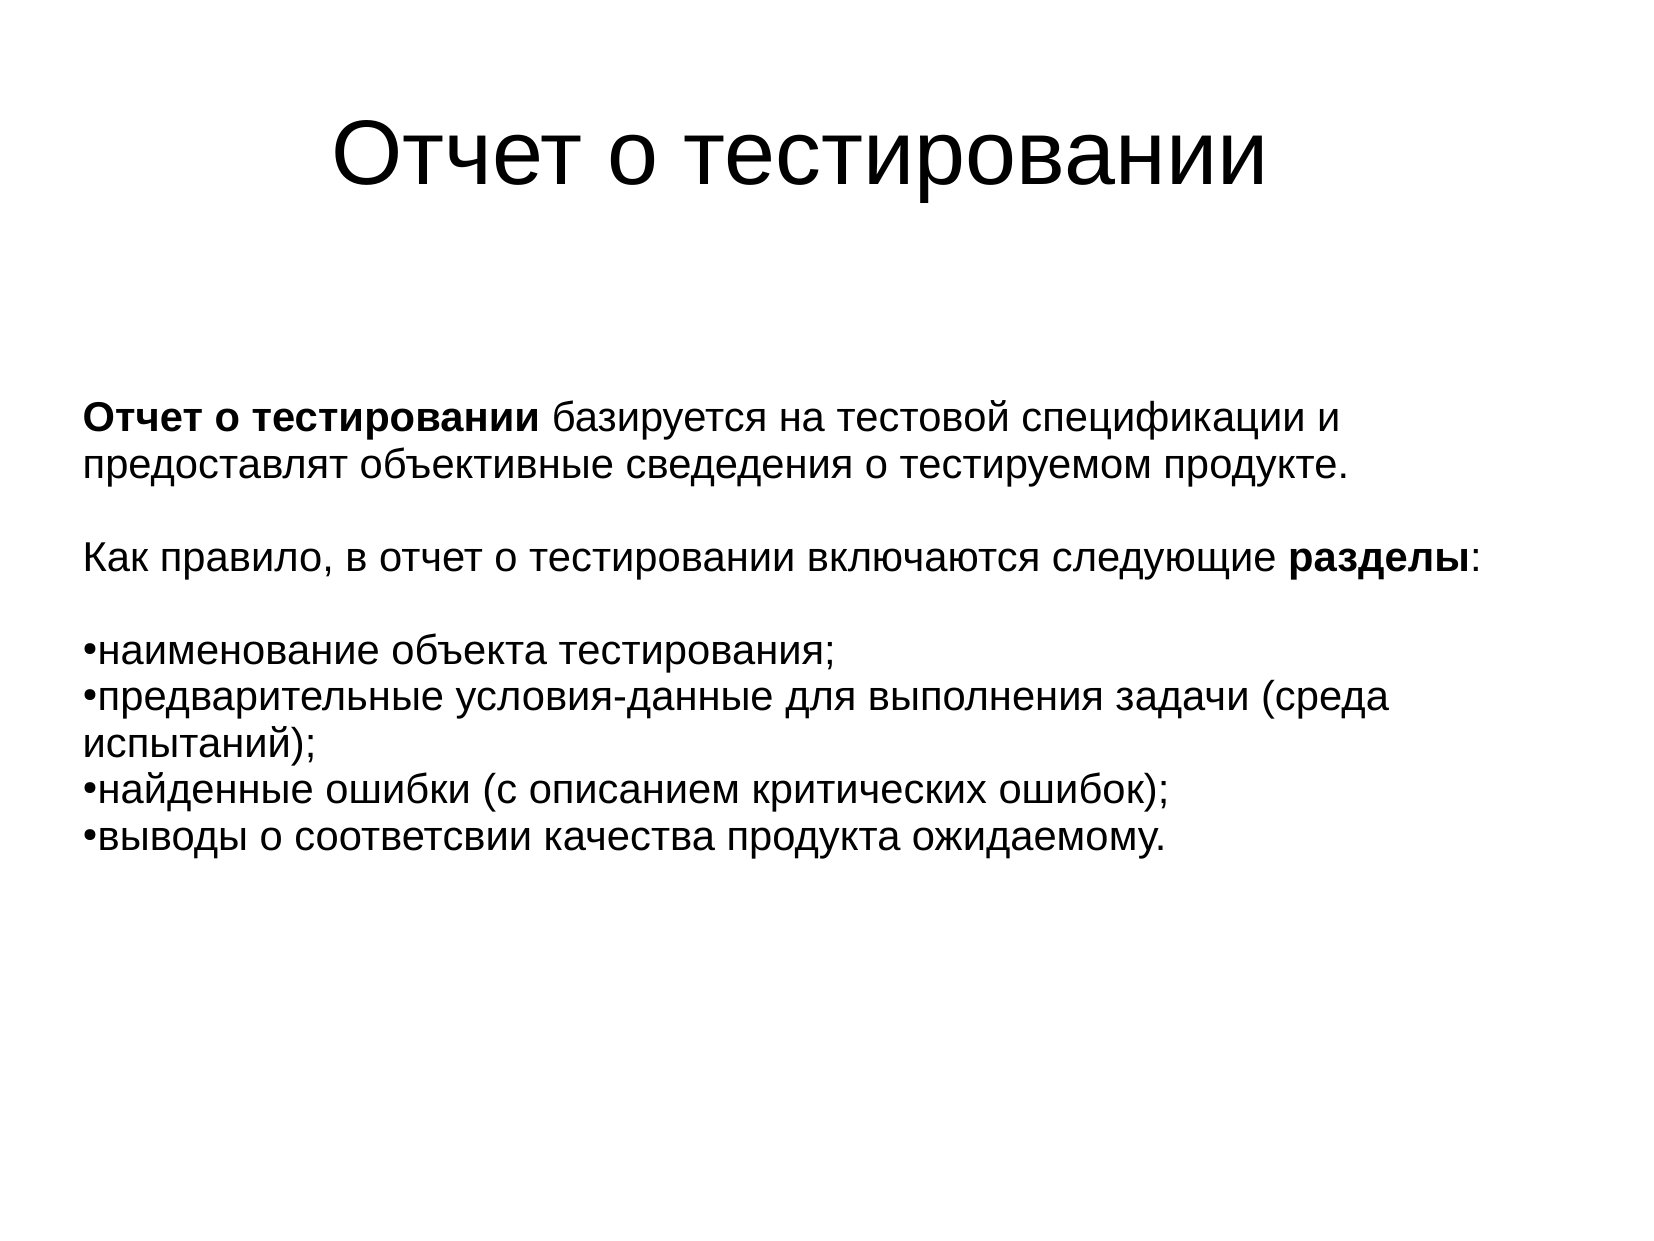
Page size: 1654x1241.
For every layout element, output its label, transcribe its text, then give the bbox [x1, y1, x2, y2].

title Отчет о тестировании [30, 49, 1571, 257]
subtitle Отчет о тестировании базируется на тестовой спецификации и предоставлят объективные сведедения о тестируемом продукте. Как правило, в отчет о тестировании включаются следующие разделы: наименование объекта тестирования; предварительные условия-данные для выполнения задачи (среда испытаний); найденные ошибки (с описанием критических ошибок); выводы о соответсвии качества продукта ожидаемому. [82, 290, 1538, 1010]
